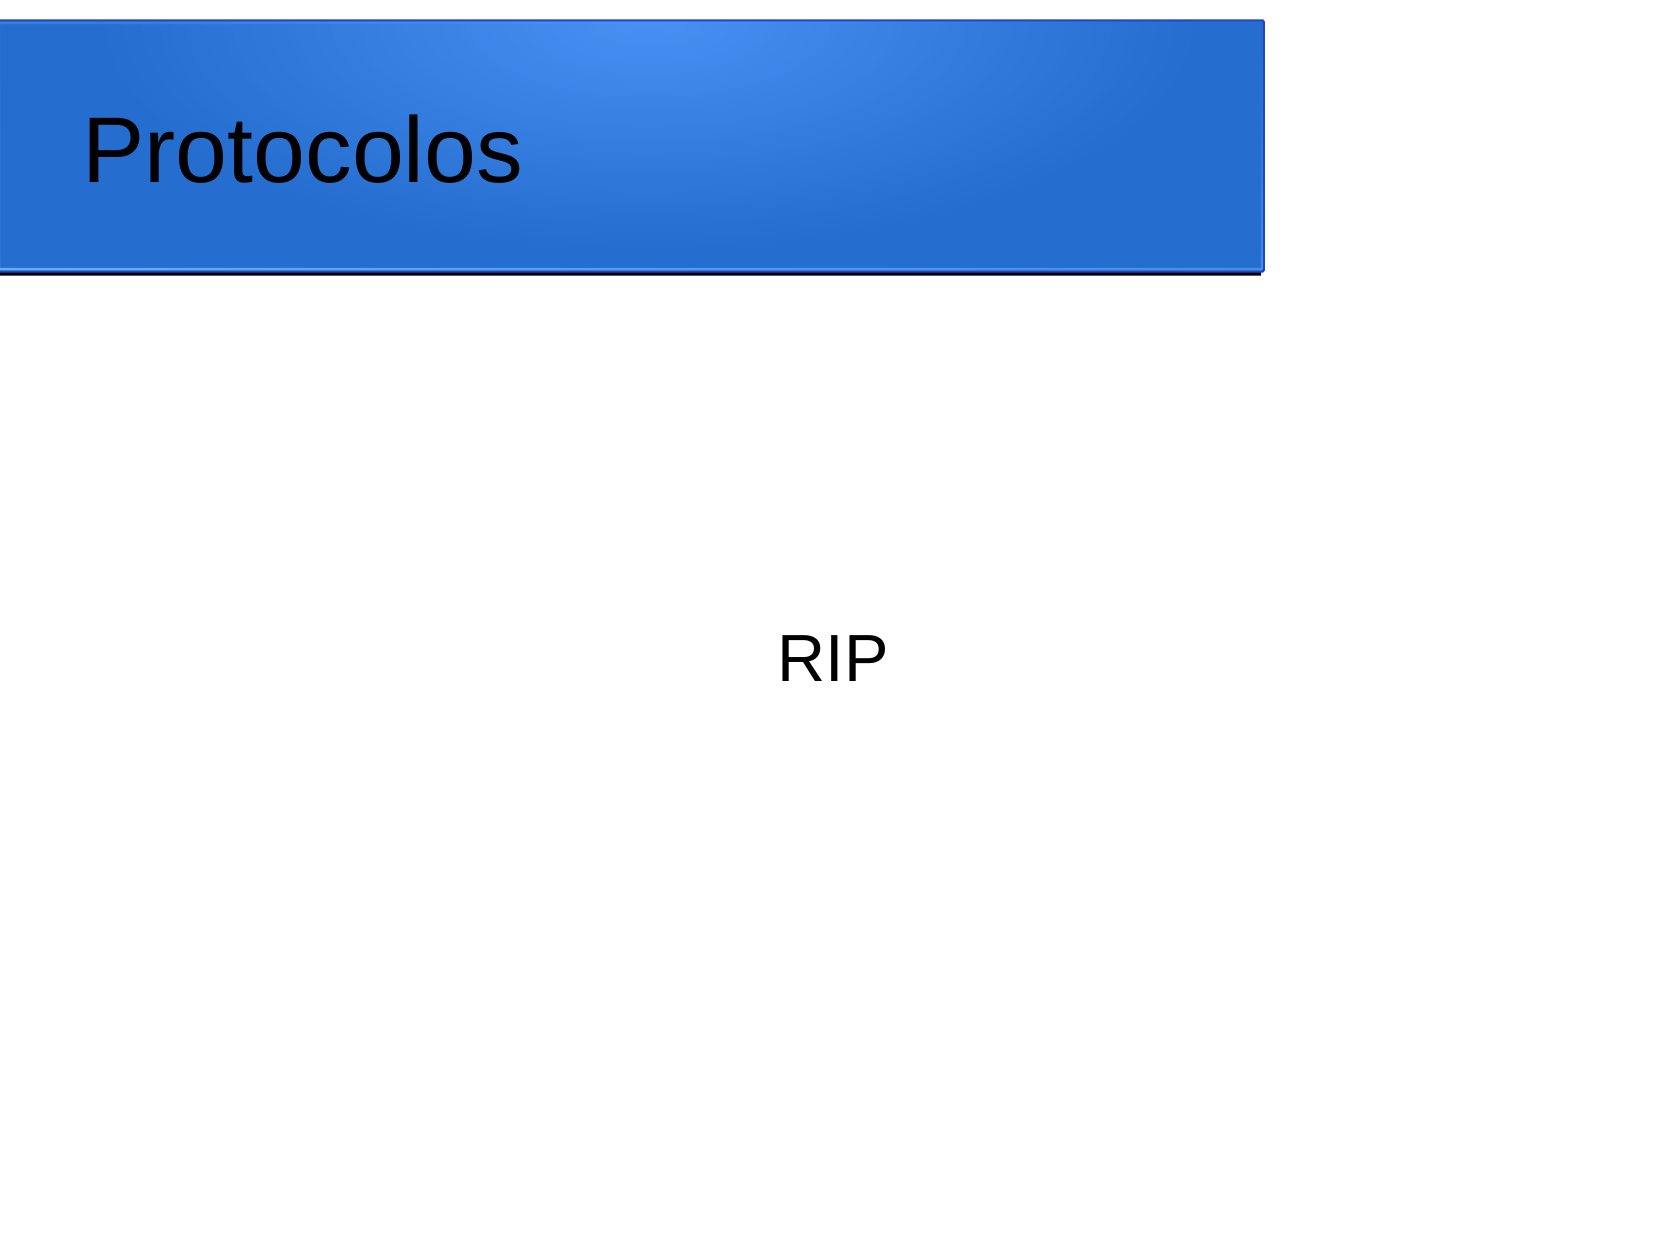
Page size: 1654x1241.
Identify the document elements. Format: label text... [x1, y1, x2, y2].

title RIP [88, 555, 1578, 763]
title Protocolos [82, 47, 1235, 252]
